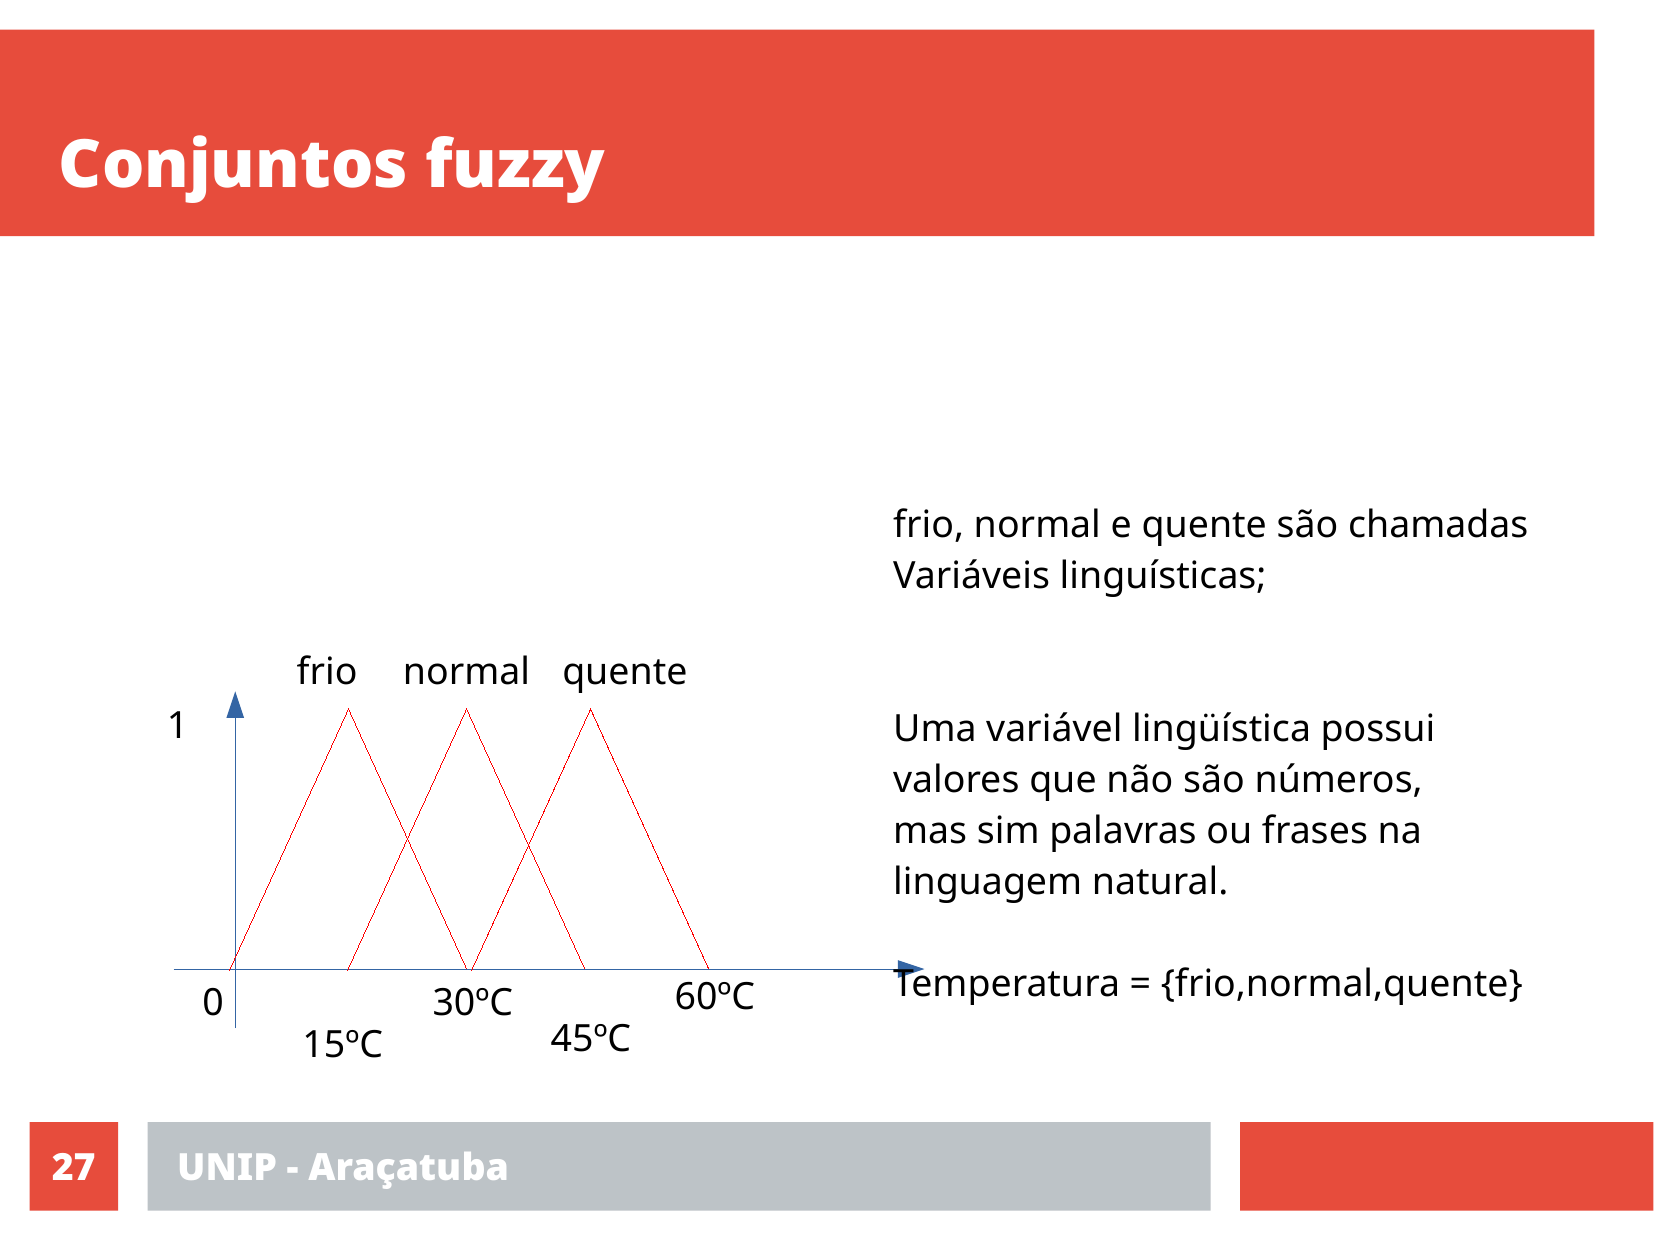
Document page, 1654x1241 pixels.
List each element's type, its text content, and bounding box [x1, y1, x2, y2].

title Conjuntos fuzzy [59, 59, 1595, 207]
text_box 45ºC [535, 1003, 657, 1063]
text_box 1 [152, 690, 206, 750]
text_box 15ºC [287, 1009, 409, 1069]
text_box quente [550, 637, 710, 697]
text_box frio [281, 637, 374, 697]
text_box 60ºC [659, 962, 781, 1021]
text_box frio, normal e quente são chamadas Variáveis linguísticas; Uma variável lingüística possui valores que não são números, mas sim palavras ou frases na linguagem natural. Temperatura = {frio,normal,quente} [878, 490, 1600, 941]
text_box normal [388, 637, 550, 697]
text_box 30ºC [417, 968, 539, 1027]
text_box 0 [187, 968, 241, 1027]
